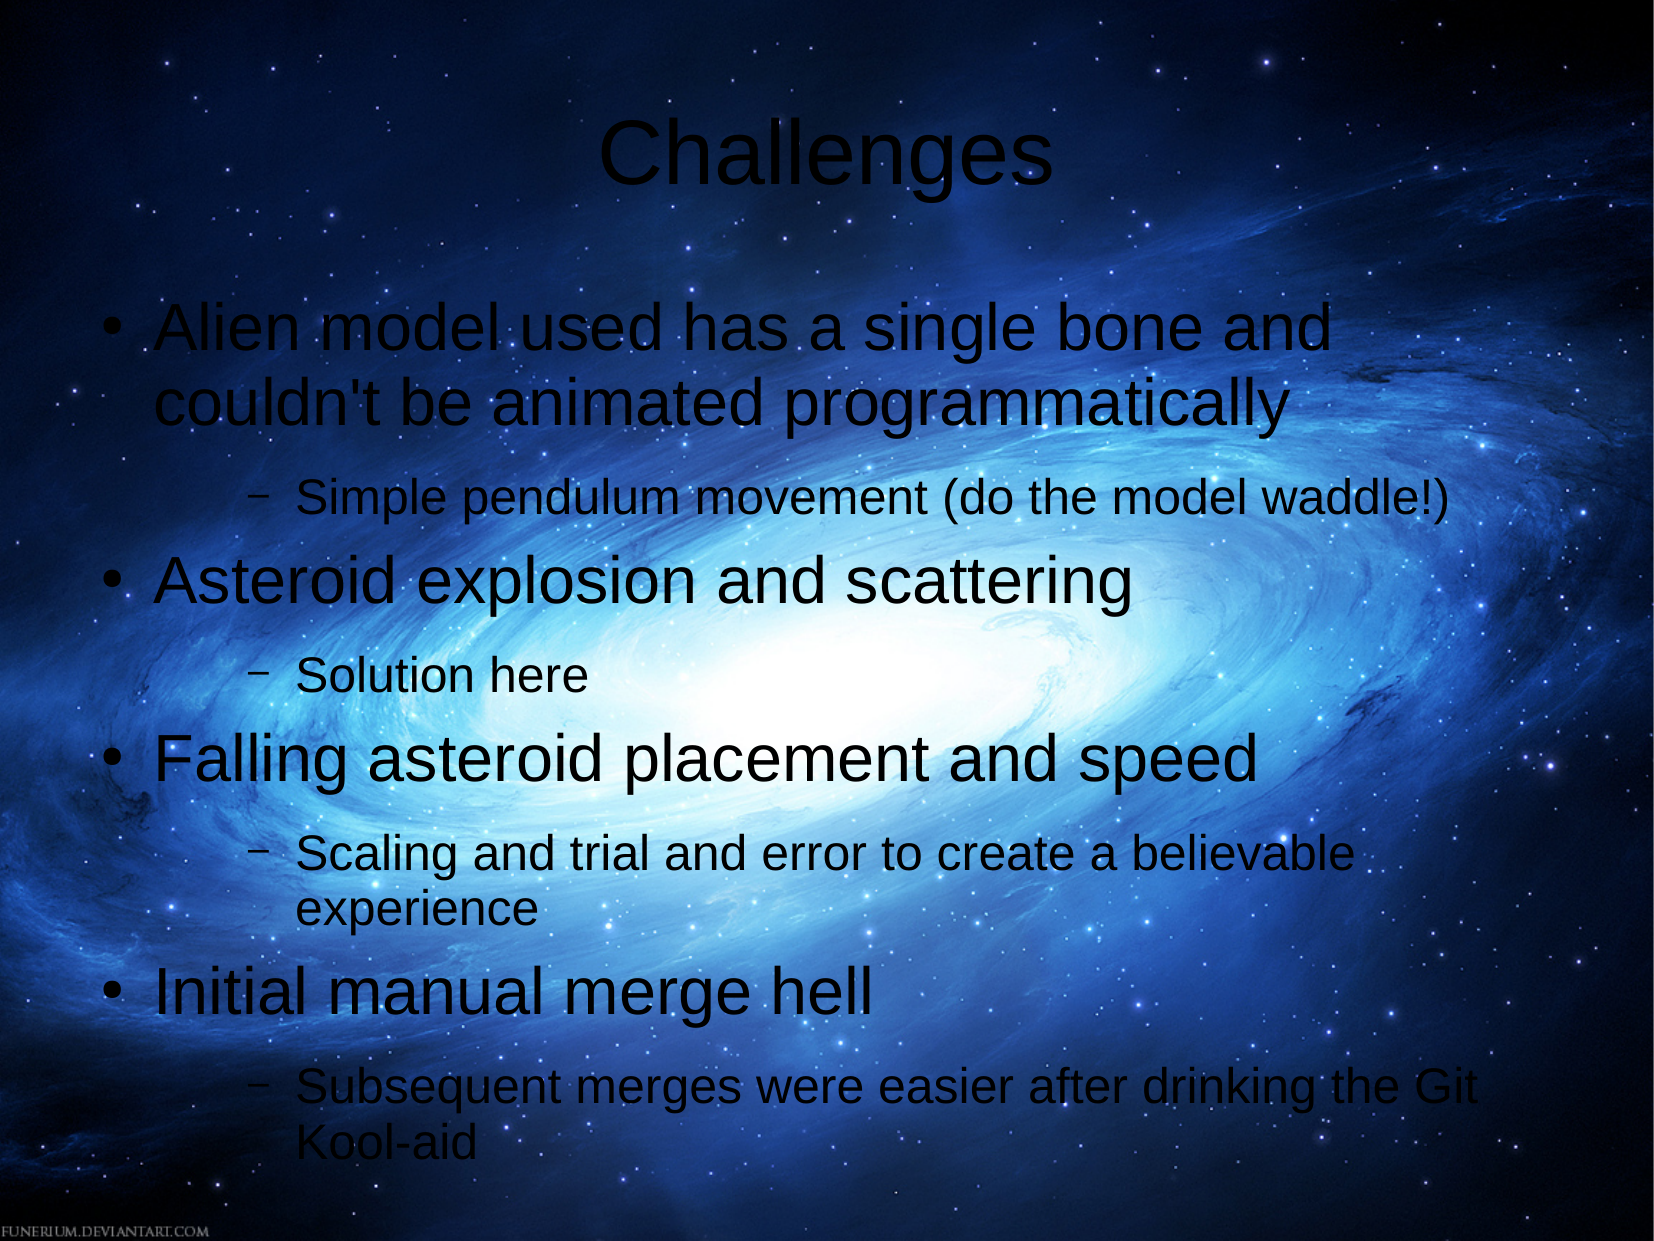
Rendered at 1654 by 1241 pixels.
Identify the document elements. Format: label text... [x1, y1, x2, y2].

picture [0, 0, 1654, 1241]
title Challenges [82, 49, 1571, 257]
list Alien model used has a single bone and couldn't be animated programmatically Simple pendulum movement (do the model waddle!) Asteroid explosion and scattering Solution here Falling asteroid placement and speed Scaling and trial and error to create a believable experience Initial manual merge hell Subsequent merges were easier after drinking the Git Kool-aid [82, 290, 1571, 1170]
